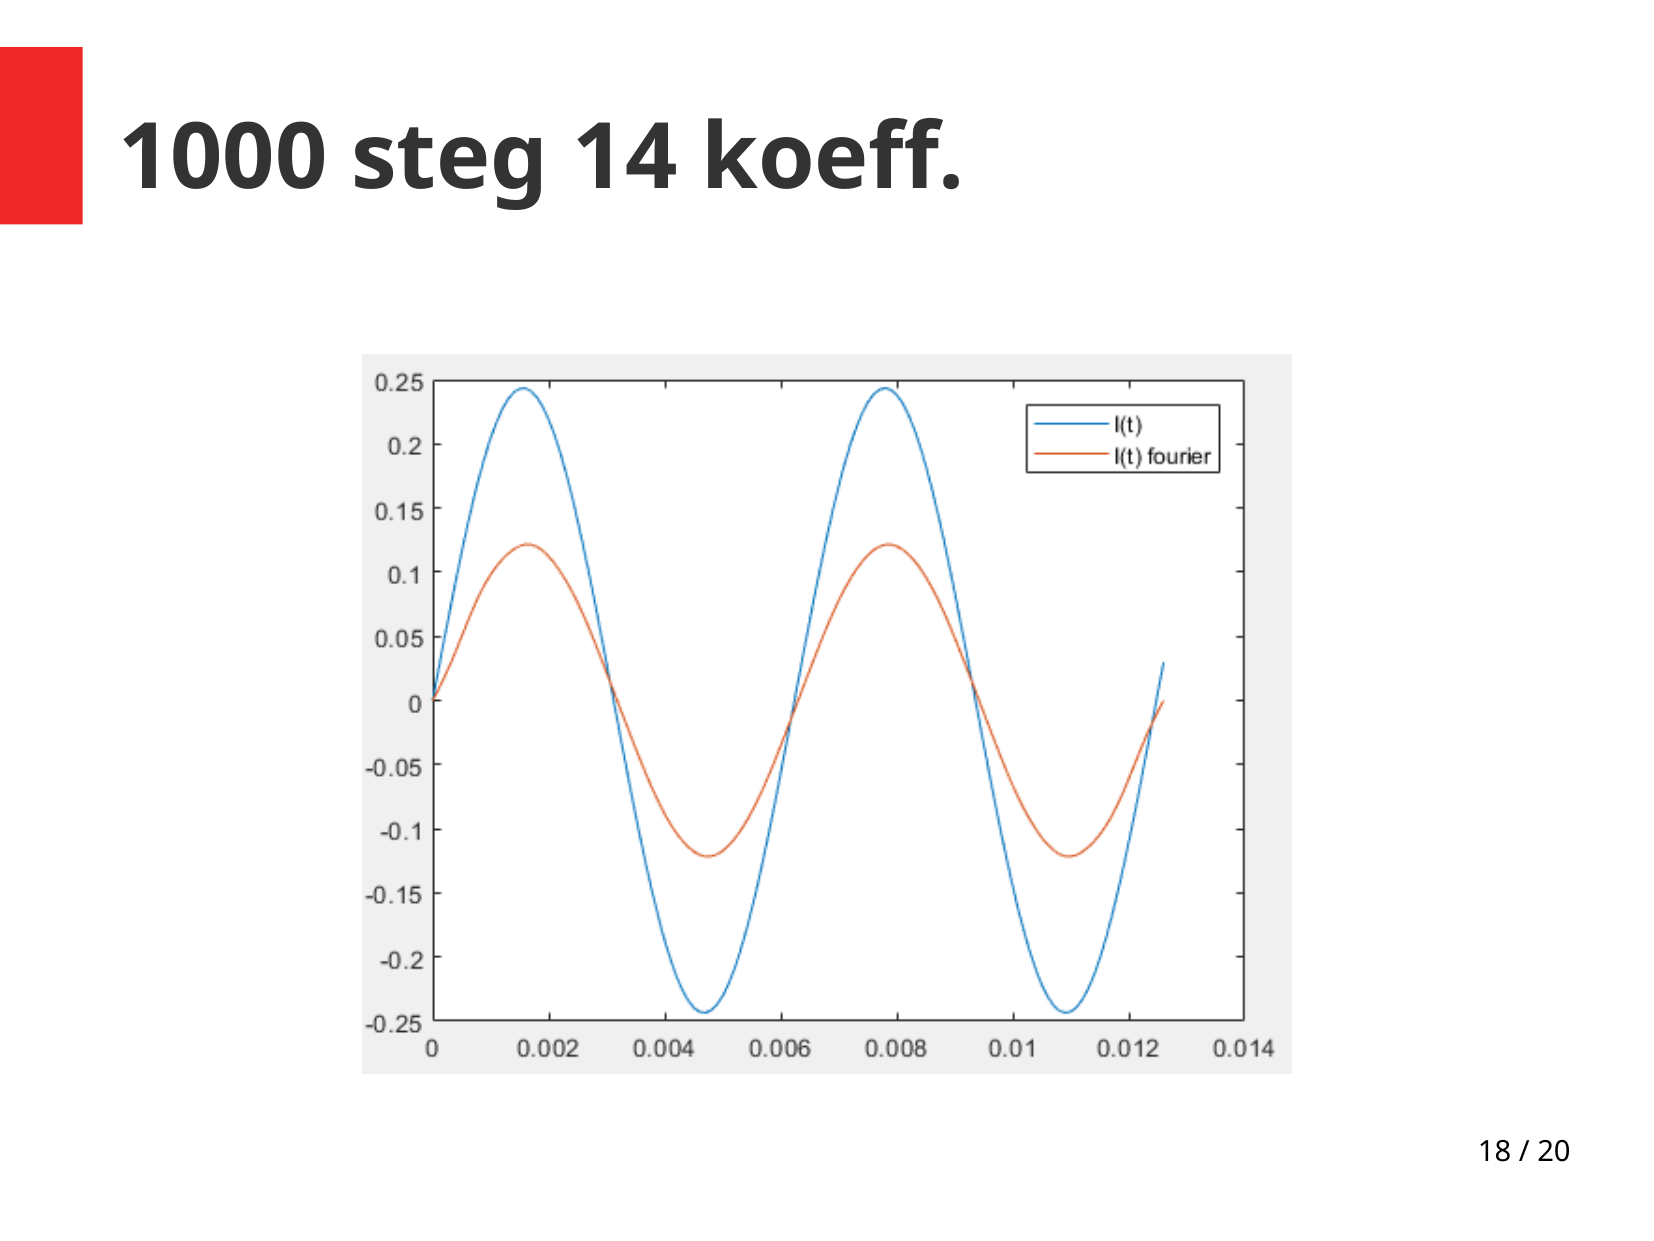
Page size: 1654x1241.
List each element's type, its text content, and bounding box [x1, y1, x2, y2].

title 1000 steg 14 koeff. [118, 49, 1571, 257]
picture [362, 354, 1292, 1074]
